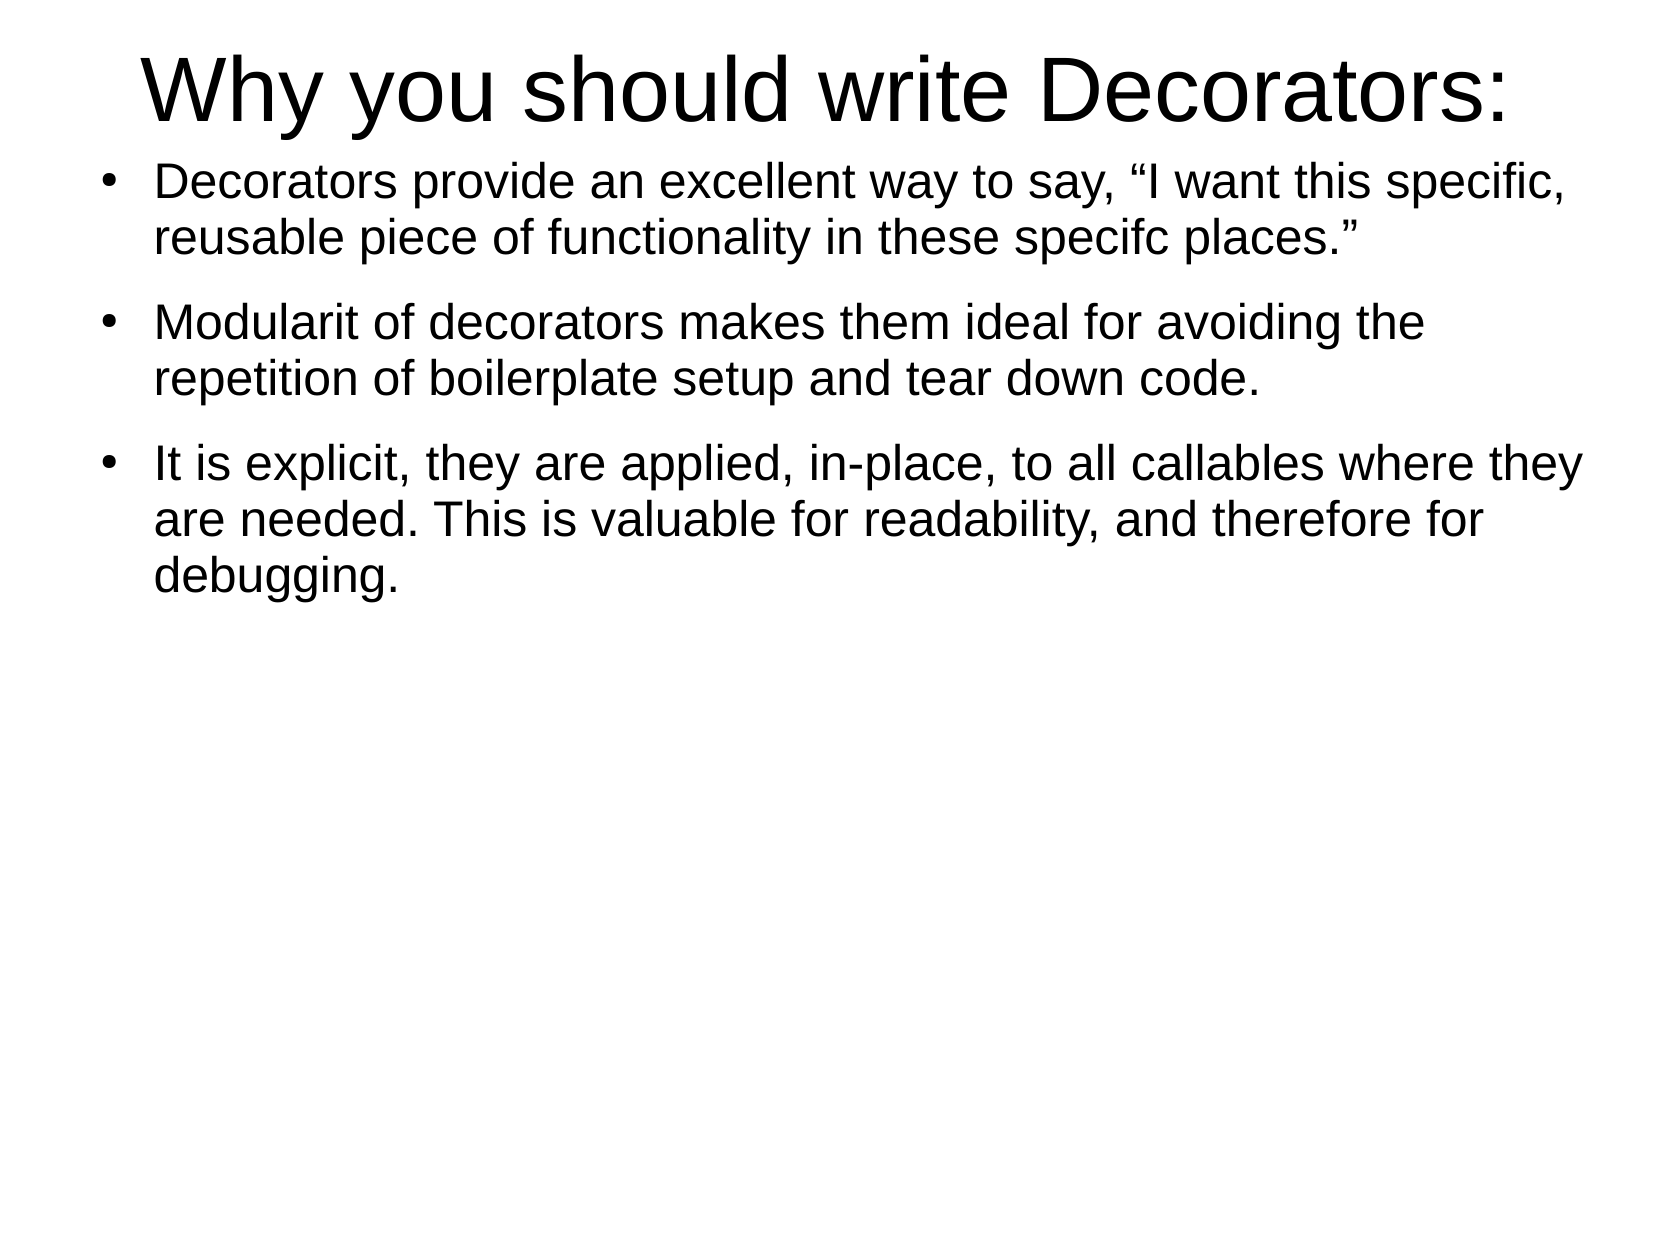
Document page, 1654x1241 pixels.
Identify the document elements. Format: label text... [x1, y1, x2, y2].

list Decorators provide an excellent way to say, “I want this specific, reusable piece of functionality in these specifc places.” Modularit of decorators makes them ideal for avoiding the repetition of boilerplate setup and tear down code. It is explicit, they are applied, in-place, to all callables where they are needed. This is valuable for readability, and therefore for debugging. [82, 153, 1642, 1241]
title Why you should write Decorators: [82, 38, 1571, 141]
